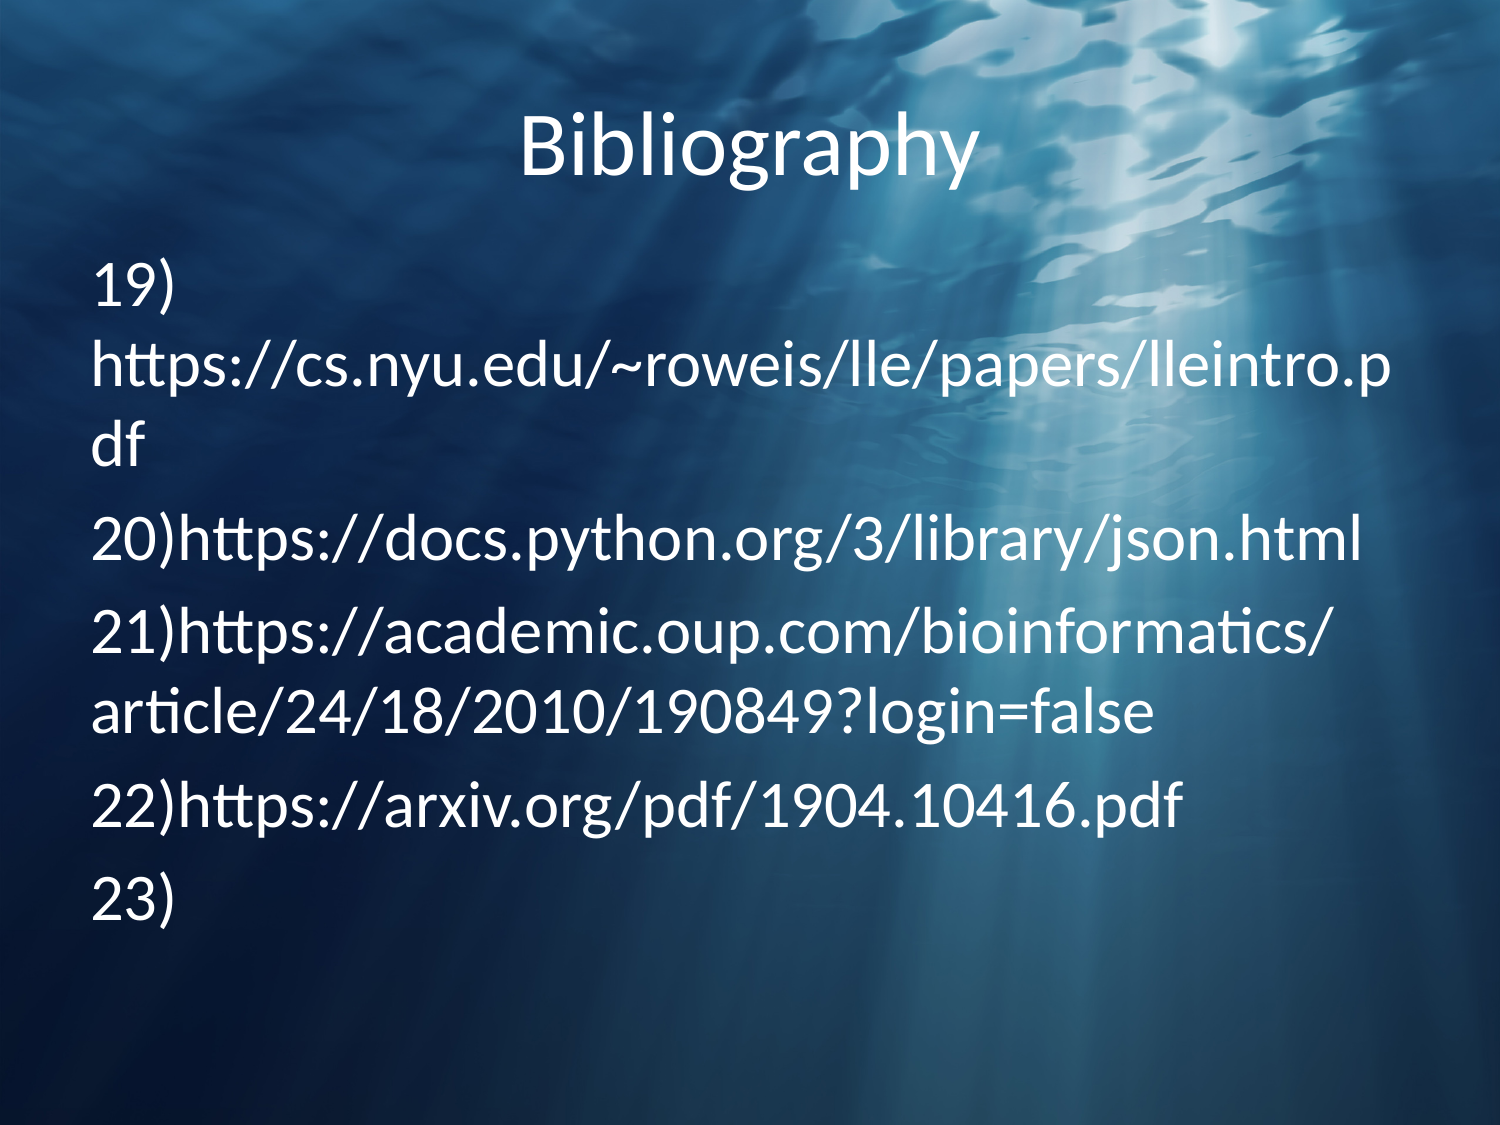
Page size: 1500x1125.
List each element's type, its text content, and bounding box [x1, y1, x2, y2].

picture [0, 0, 1500, 1125]
list 19) https://cs.nyu.edu/~roweis/lle/papers/lleintro.pdf 20)https://docs.python.org/3/library/json.html 21)https://academic.oup.com/bioinformatics/article/24/18/2010/190849?login=false 22)https://arxiv.org/pdf/1904.10416.pdf 23) [75, 232, 1425, 975]
title Bibliography [75, 45, 1425, 232]
